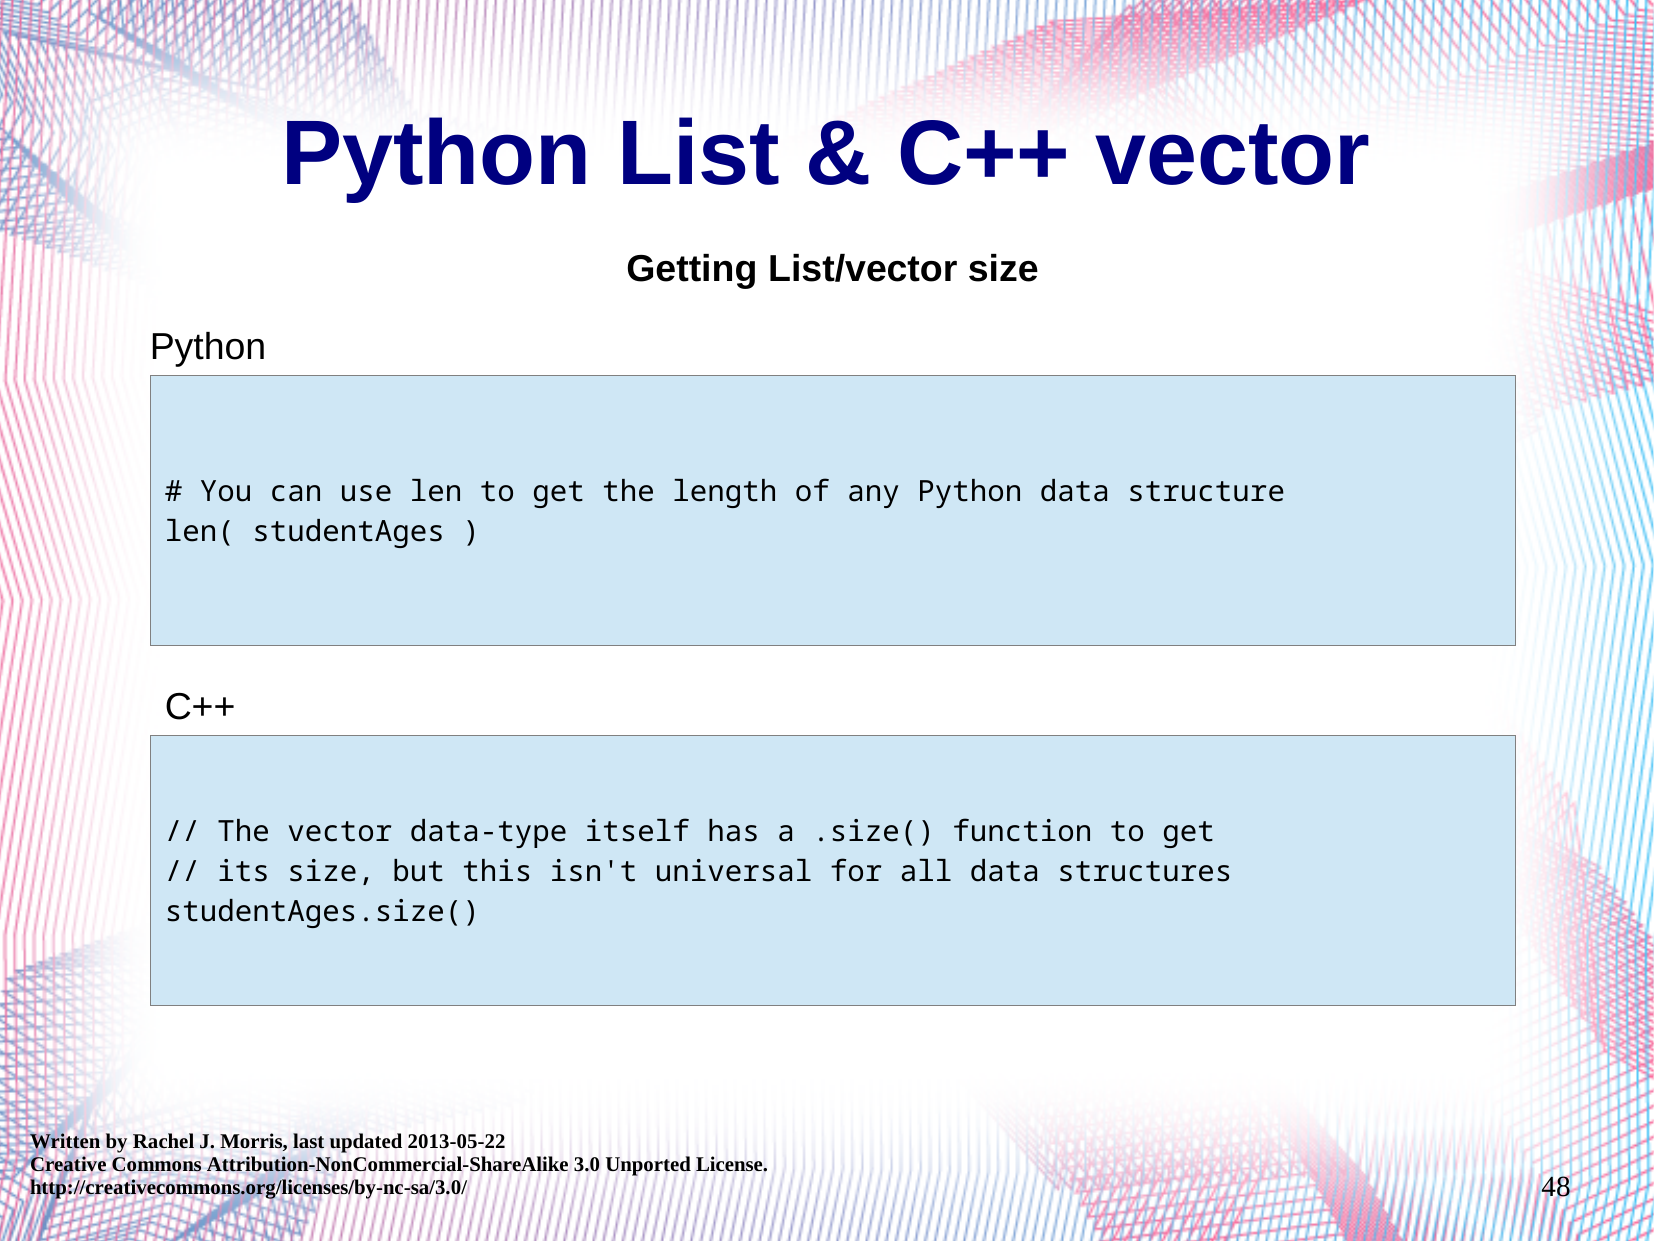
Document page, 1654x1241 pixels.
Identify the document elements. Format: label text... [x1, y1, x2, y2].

text_box C++ [150, 678, 751, 735]
text_box Getting List/vector size [150, 240, 1516, 297]
text_box // The vector data-type itself has a .size() function to get // its size, but this isn't universal for all data structures studentAges.size() [150, 735, 1516, 1006]
text_box # You can use len to get the length of any Python data structure len( studentAges ) [150, 375, 1516, 646]
text_box Python [135, 318, 736, 376]
picture [0, 0, 1654, 1241]
title Python List & C++ vector [82, 49, 1571, 257]
